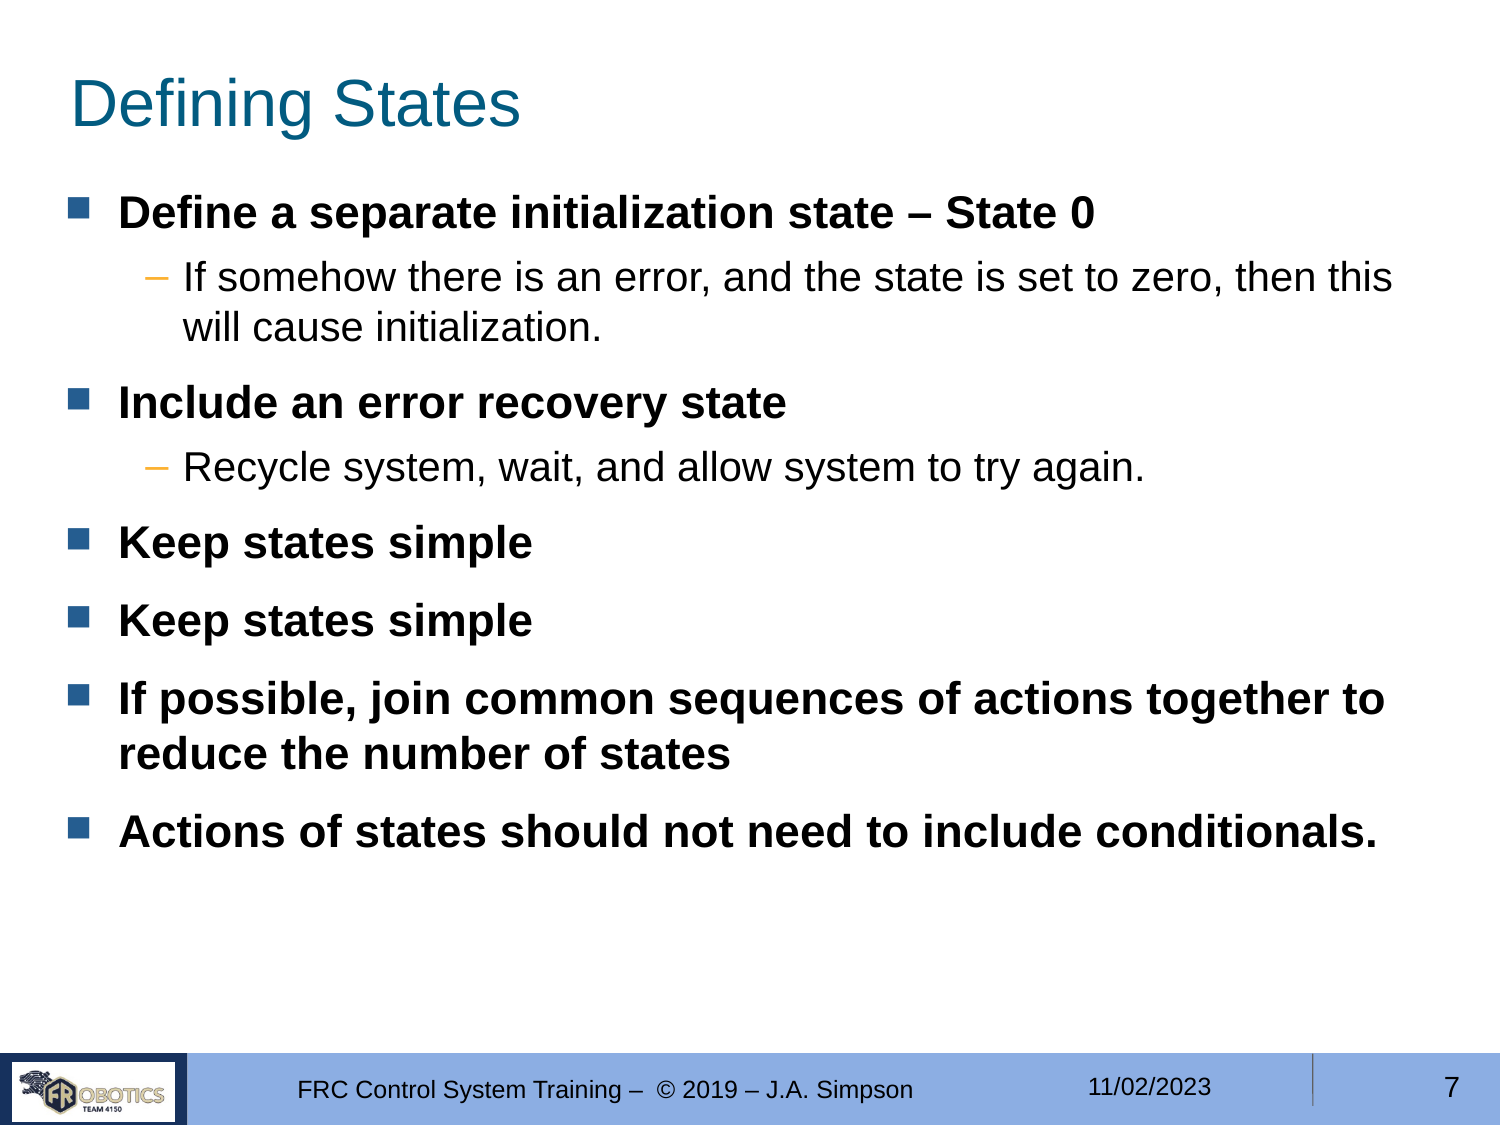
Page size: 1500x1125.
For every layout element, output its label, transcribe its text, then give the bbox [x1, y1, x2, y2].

picture [12, 1062, 175, 1122]
slide_number 11/02/2023 [1012, 1071, 1288, 1100]
slide_number <number> [1337, 1072, 1475, 1100]
footer FRC Control System Training – © 2019 – J.A. Simpson [225, 1074, 988, 1103]
title Defining States [55, 52, 1443, 148]
list Define a separate initialization state – State 0 If somehow there is an error, and the state is set to zero, then this will cause initialization. Include an error recovery state Recycle system, wait, and allow system to try again. Keep states simple Keep states simple If possible, join common sequences of actions together to reduce the number of states Actions of states should not need to include conditionals. [55, 174, 1411, 973]
